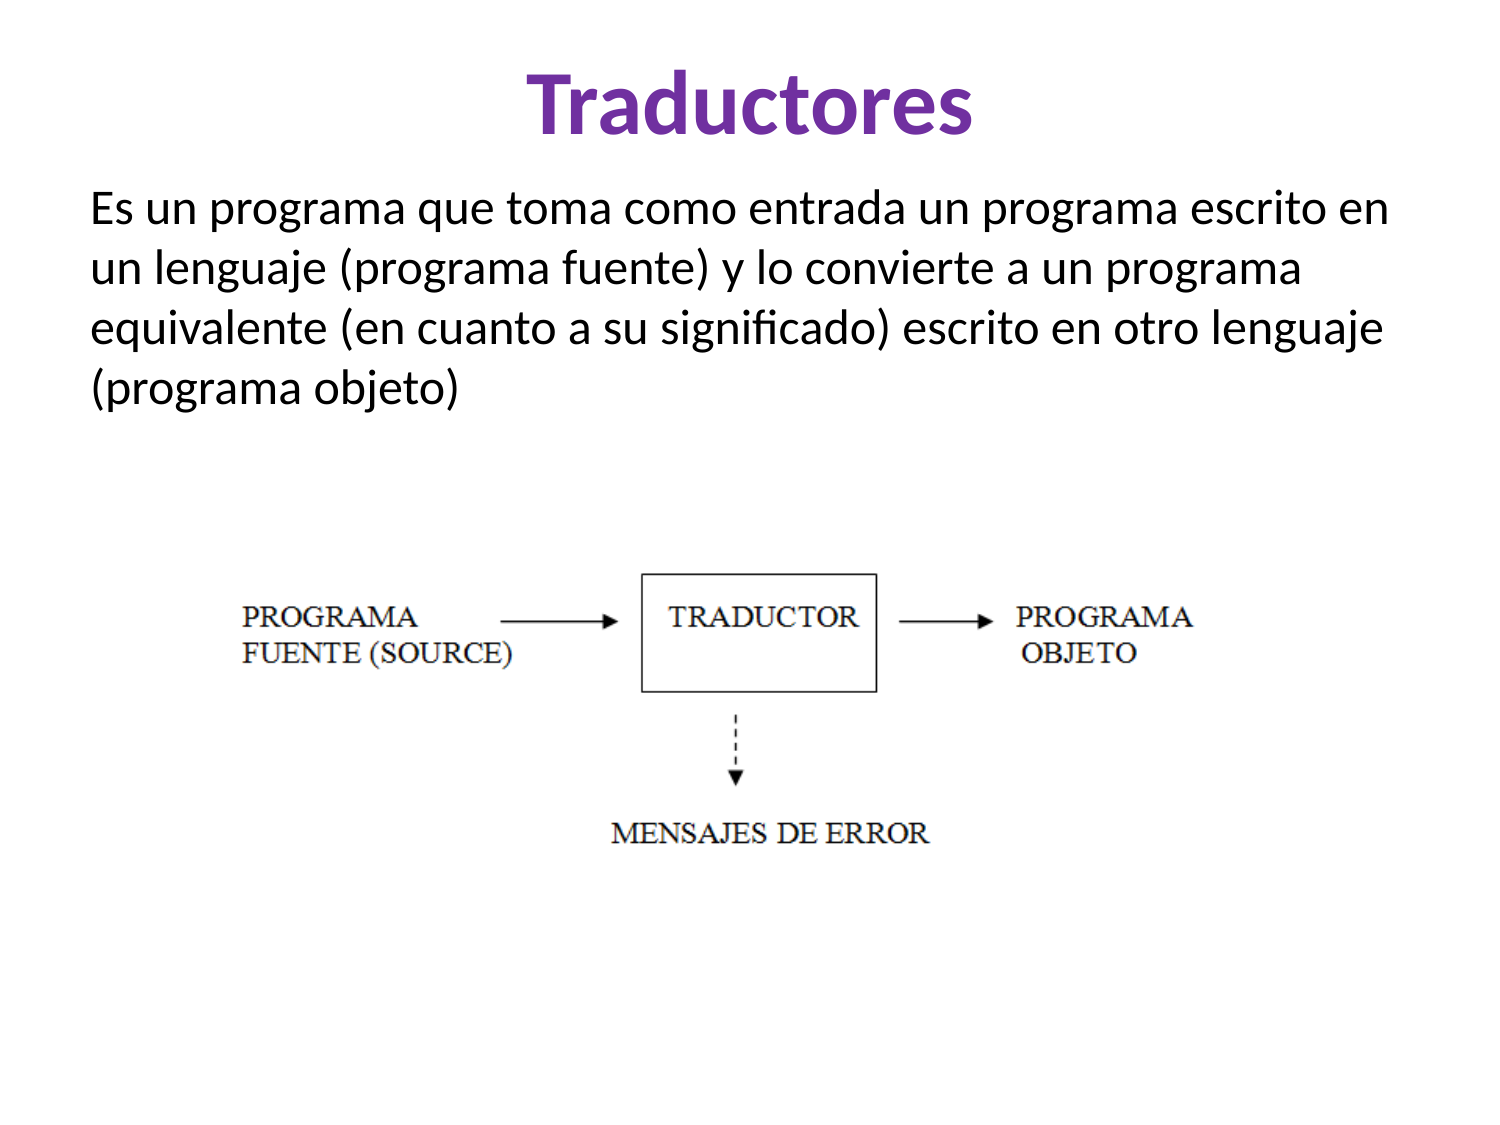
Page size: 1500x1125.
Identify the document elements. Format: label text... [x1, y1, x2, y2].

picture [196, 544, 1237, 867]
title Traductores [75, 45, 1425, 150]
list Es un programa que toma como entrada un programa escrito en un lenguaje (programa fuente) y lo convierte a un programa equivalente (en cuanto a su significado) escrito en otro lenguaje (programa objeto) [75, 167, 1425, 1005]
